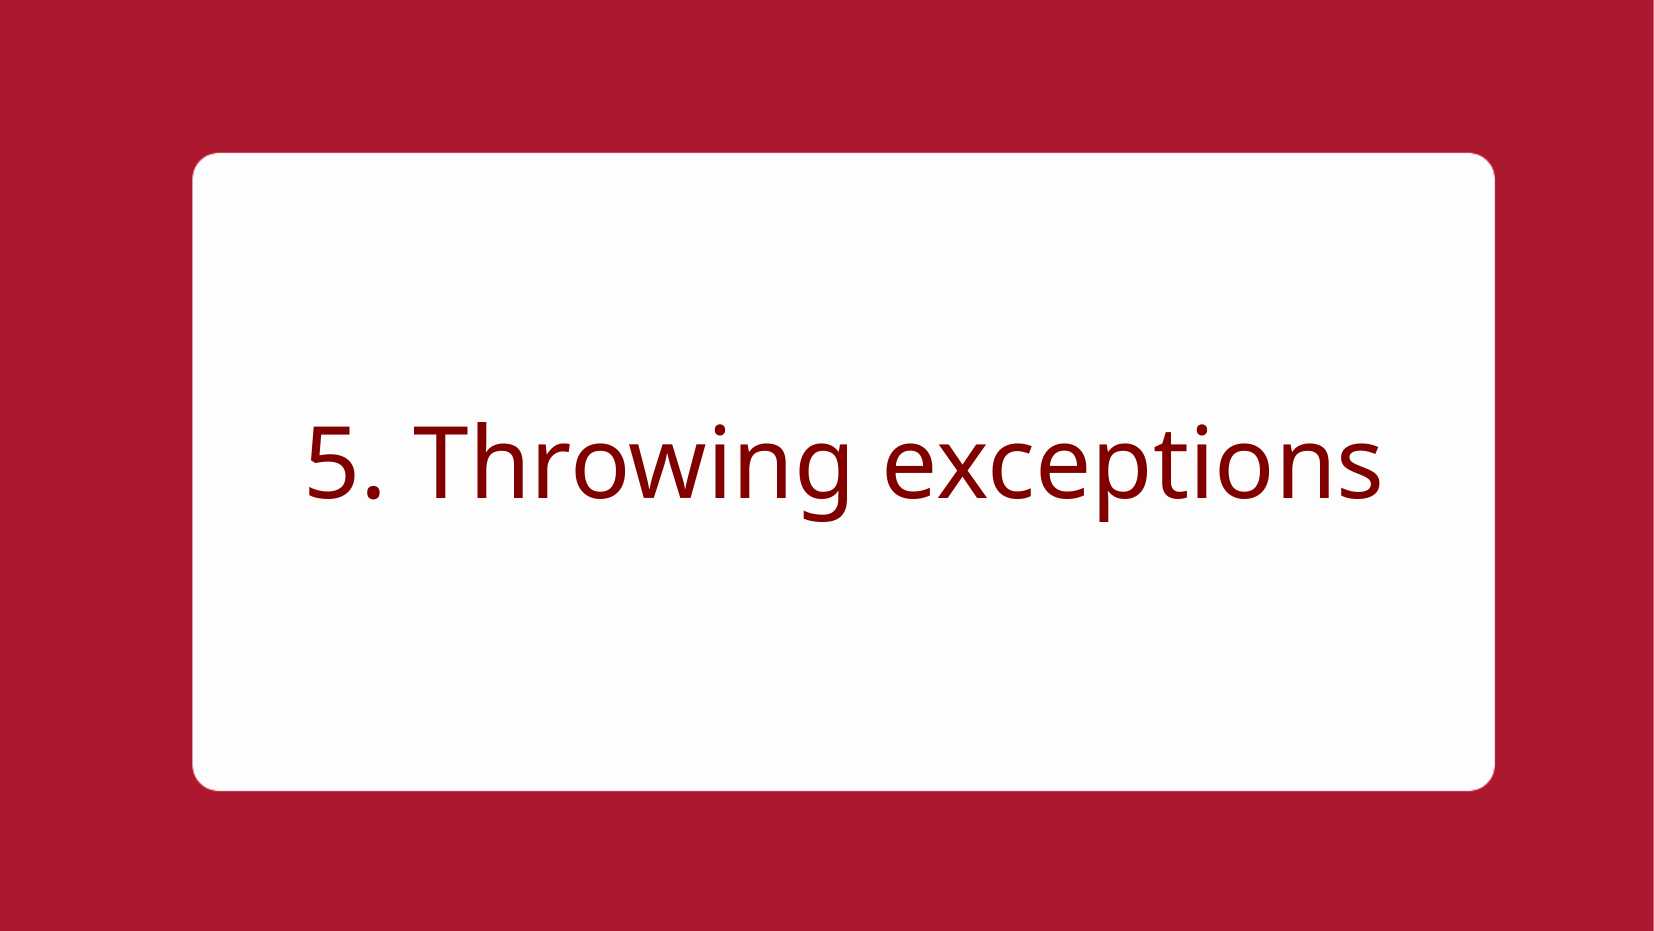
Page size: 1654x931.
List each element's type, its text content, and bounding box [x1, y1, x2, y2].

title 5. Throwing exceptions [201, 396, 1488, 524]
picture [0, 0, 1654, 931]
